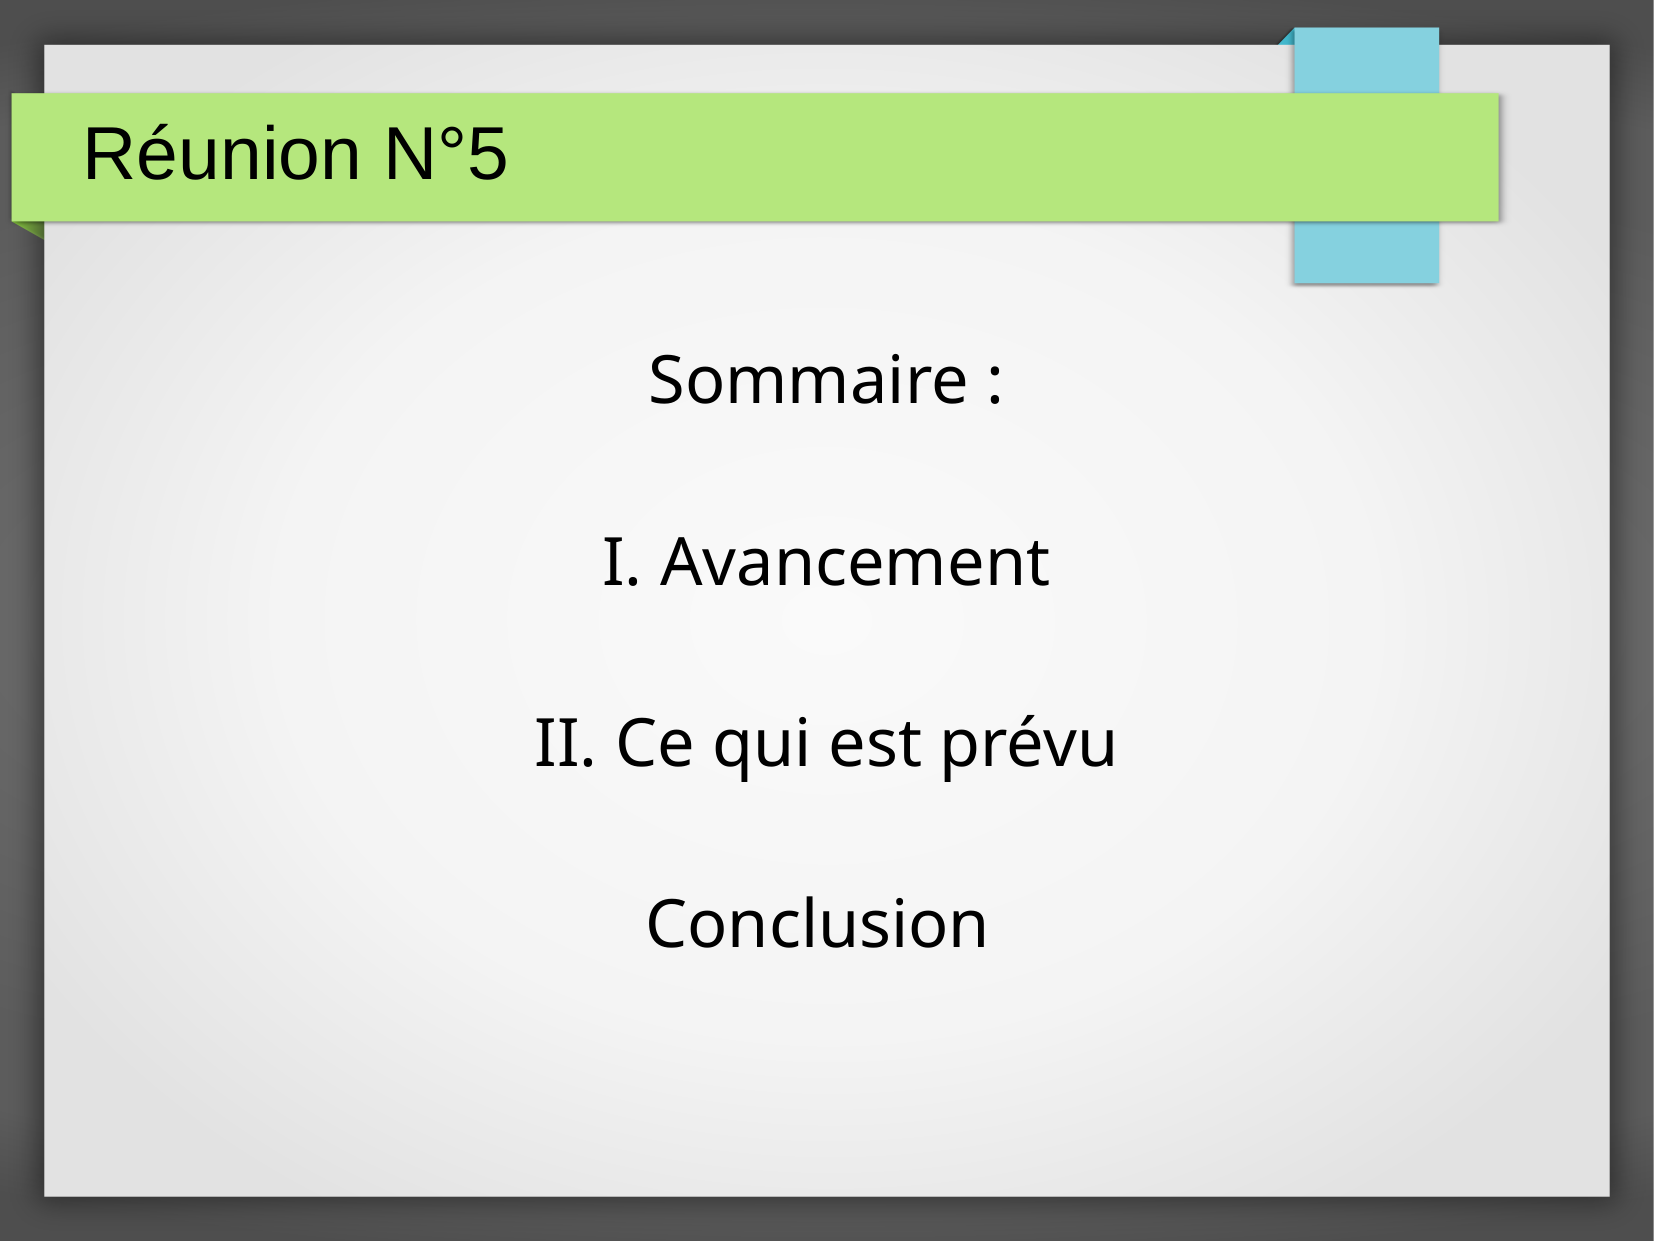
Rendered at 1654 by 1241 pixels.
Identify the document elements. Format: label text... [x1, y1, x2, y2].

subtitle Sommaire : I. Avancement II. Ce qui est prévu Conclusion [82, 290, 1571, 1010]
picture [0, 0, 1654, 1241]
title Réunion N°5 [82, 94, 1264, 213]
